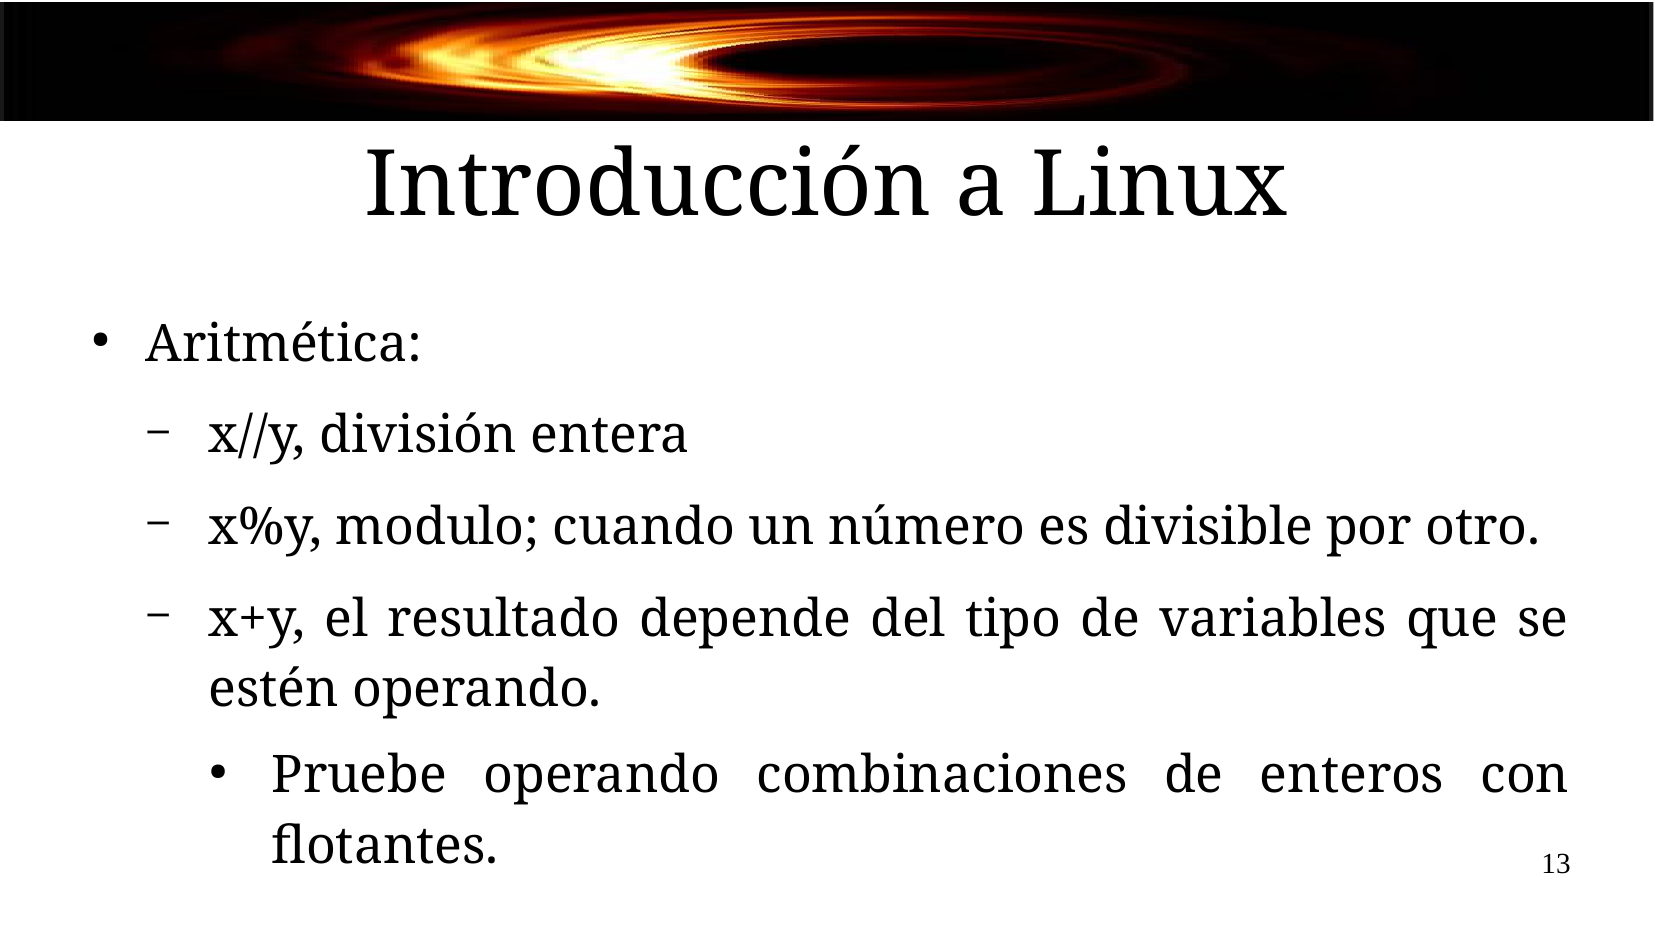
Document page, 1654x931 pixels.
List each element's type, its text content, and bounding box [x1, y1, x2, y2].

picture [0, 2, 1654, 121]
title Introducción a Linux [82, 121, 1571, 258]
list Aritmética: x//y, división entera x%y, modulo; cuando un número es divisible por otro. x+y, el resultado depende del tipo de variables que se estén operando. Pruebe operando combinaciones de enteros con flotantes. [82, 306, 1571, 886]
